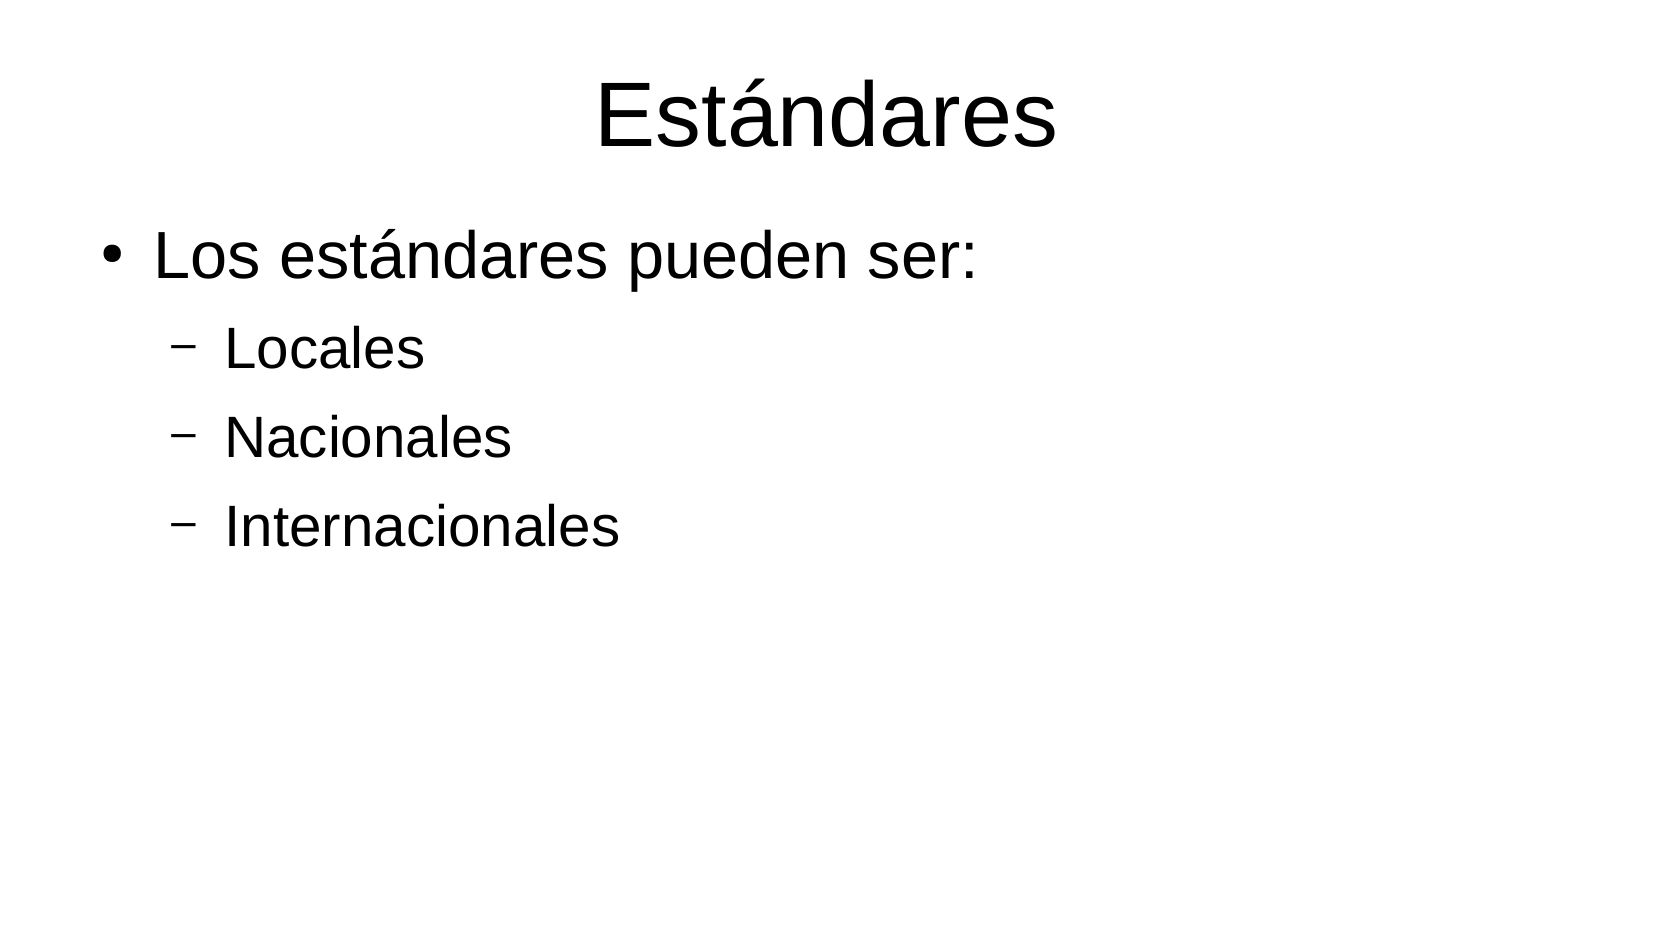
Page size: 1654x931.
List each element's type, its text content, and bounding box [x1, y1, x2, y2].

title Estándares [82, 37, 1571, 193]
list Los estándares pueden ser: Locales Nacionales Internacionales [82, 217, 1571, 758]
